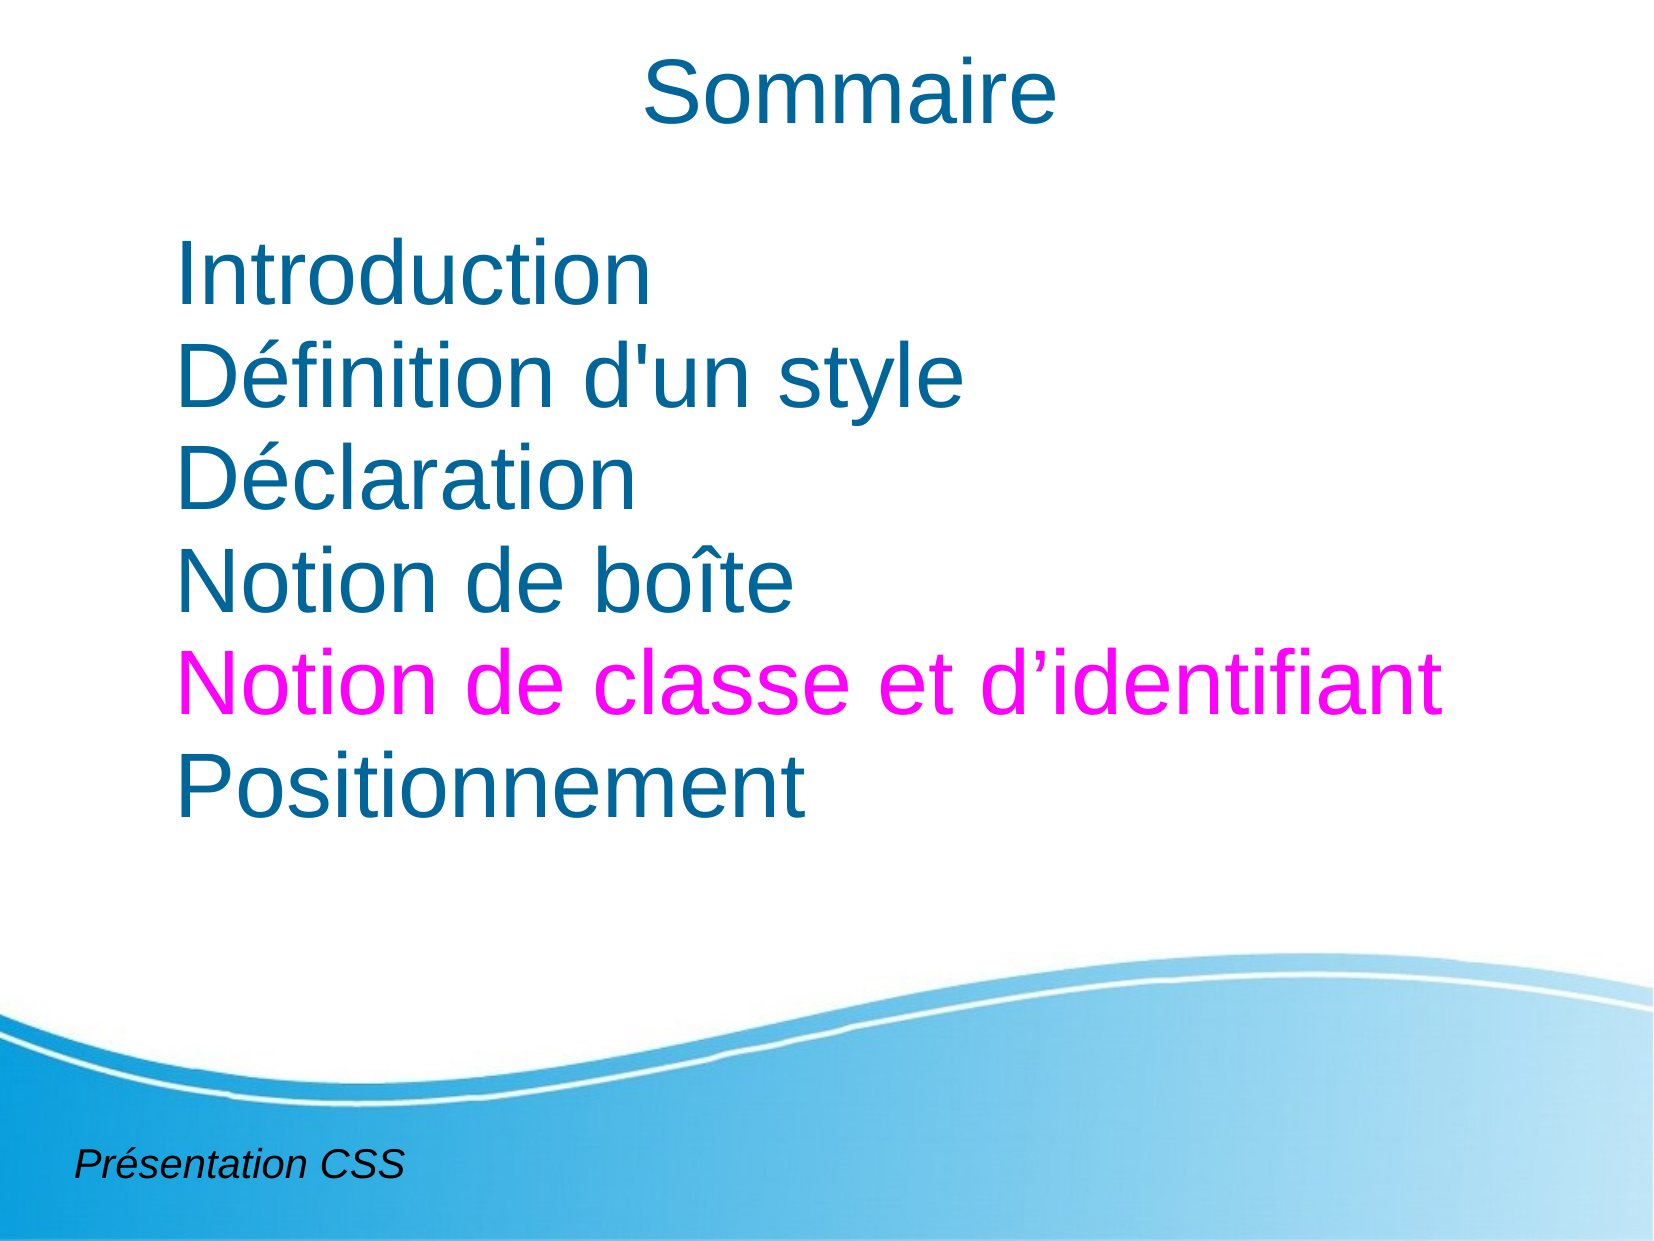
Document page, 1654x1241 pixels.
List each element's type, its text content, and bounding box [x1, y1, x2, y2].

picture [0, 952, 1654, 1241]
title Sommaire [106, 0, 1595, 196]
title Introduction Définition d'un style Déclaration Notion de boîte Notion de classe et d’identifiant Positionnement [174, 221, 1558, 837]
